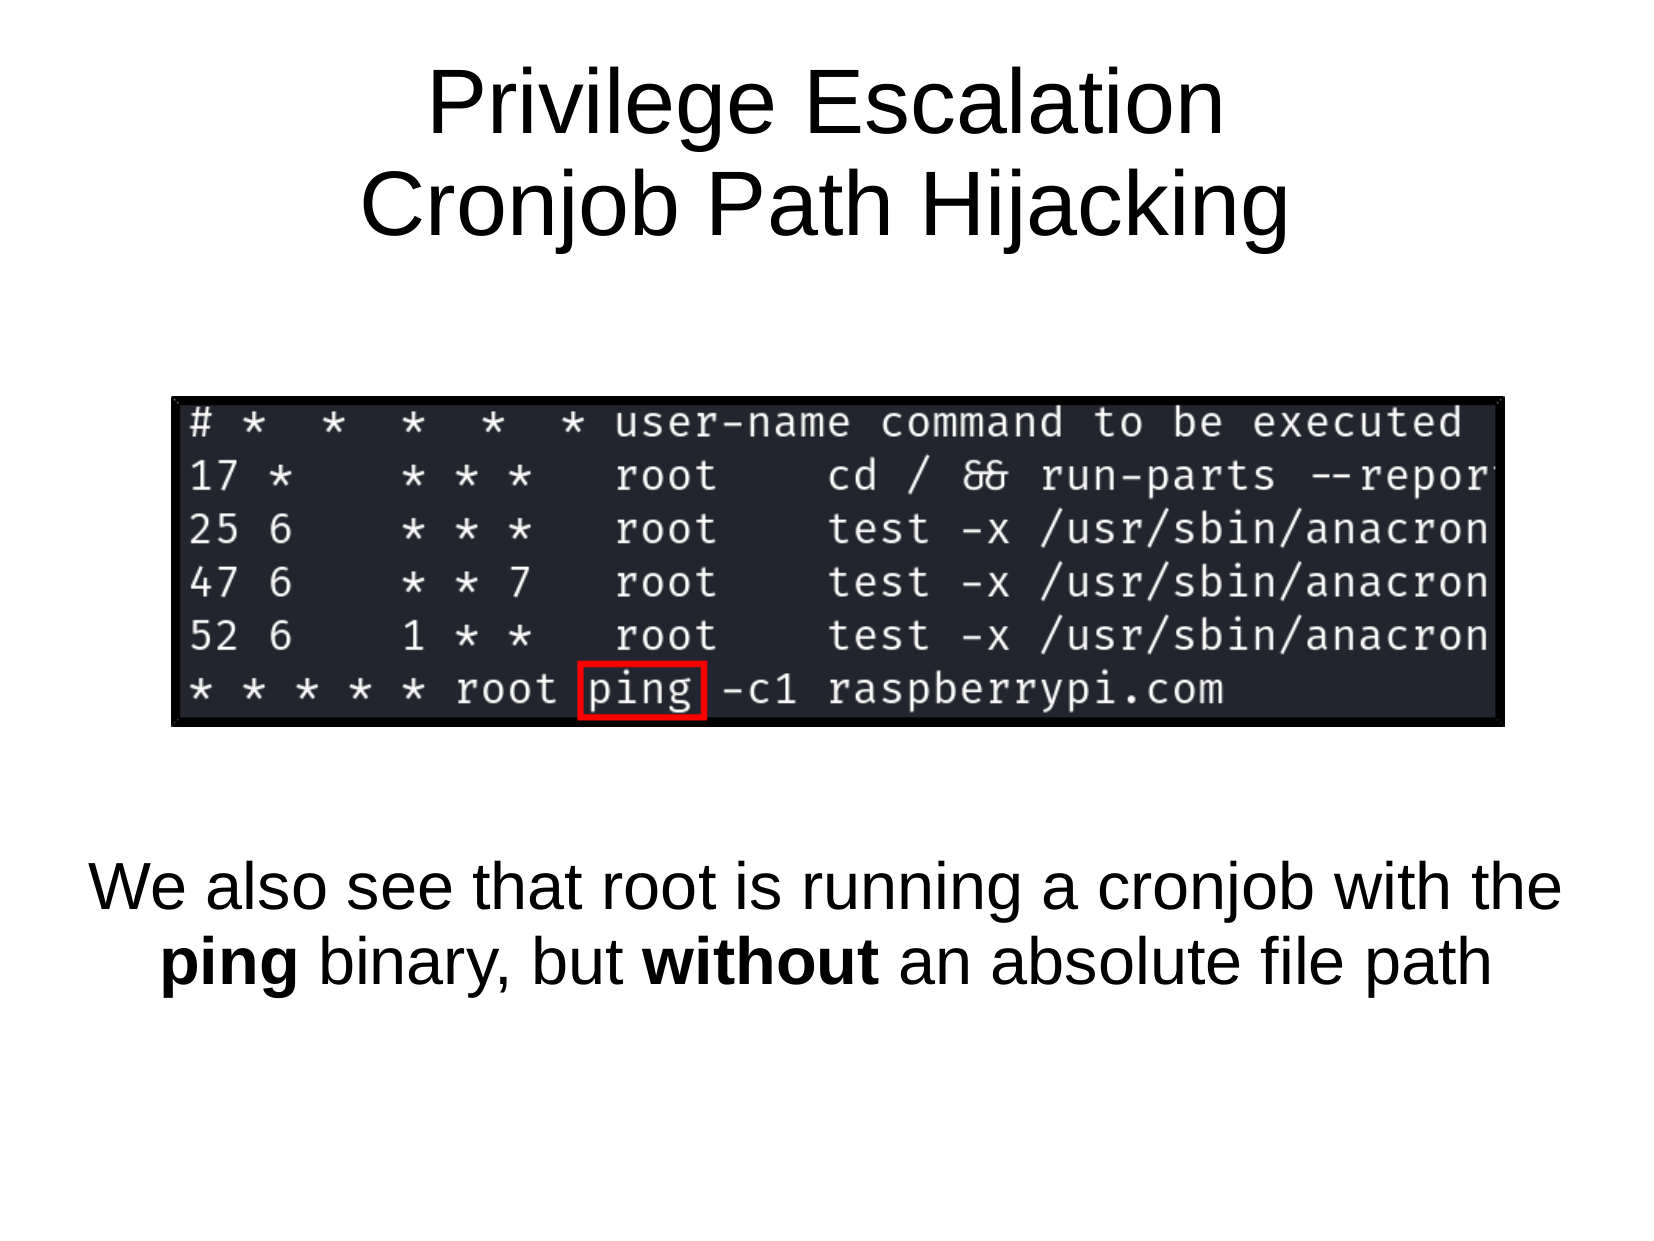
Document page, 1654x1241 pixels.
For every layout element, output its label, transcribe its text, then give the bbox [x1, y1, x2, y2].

title Privilege Escalation Cronjob Path Hijacking [82, 49, 1571, 257]
picture [171, 396, 1505, 727]
subtitle We also see that root is running a cronjob with the ping binary, but without an absolute file path [82, 290, 1571, 1109]
